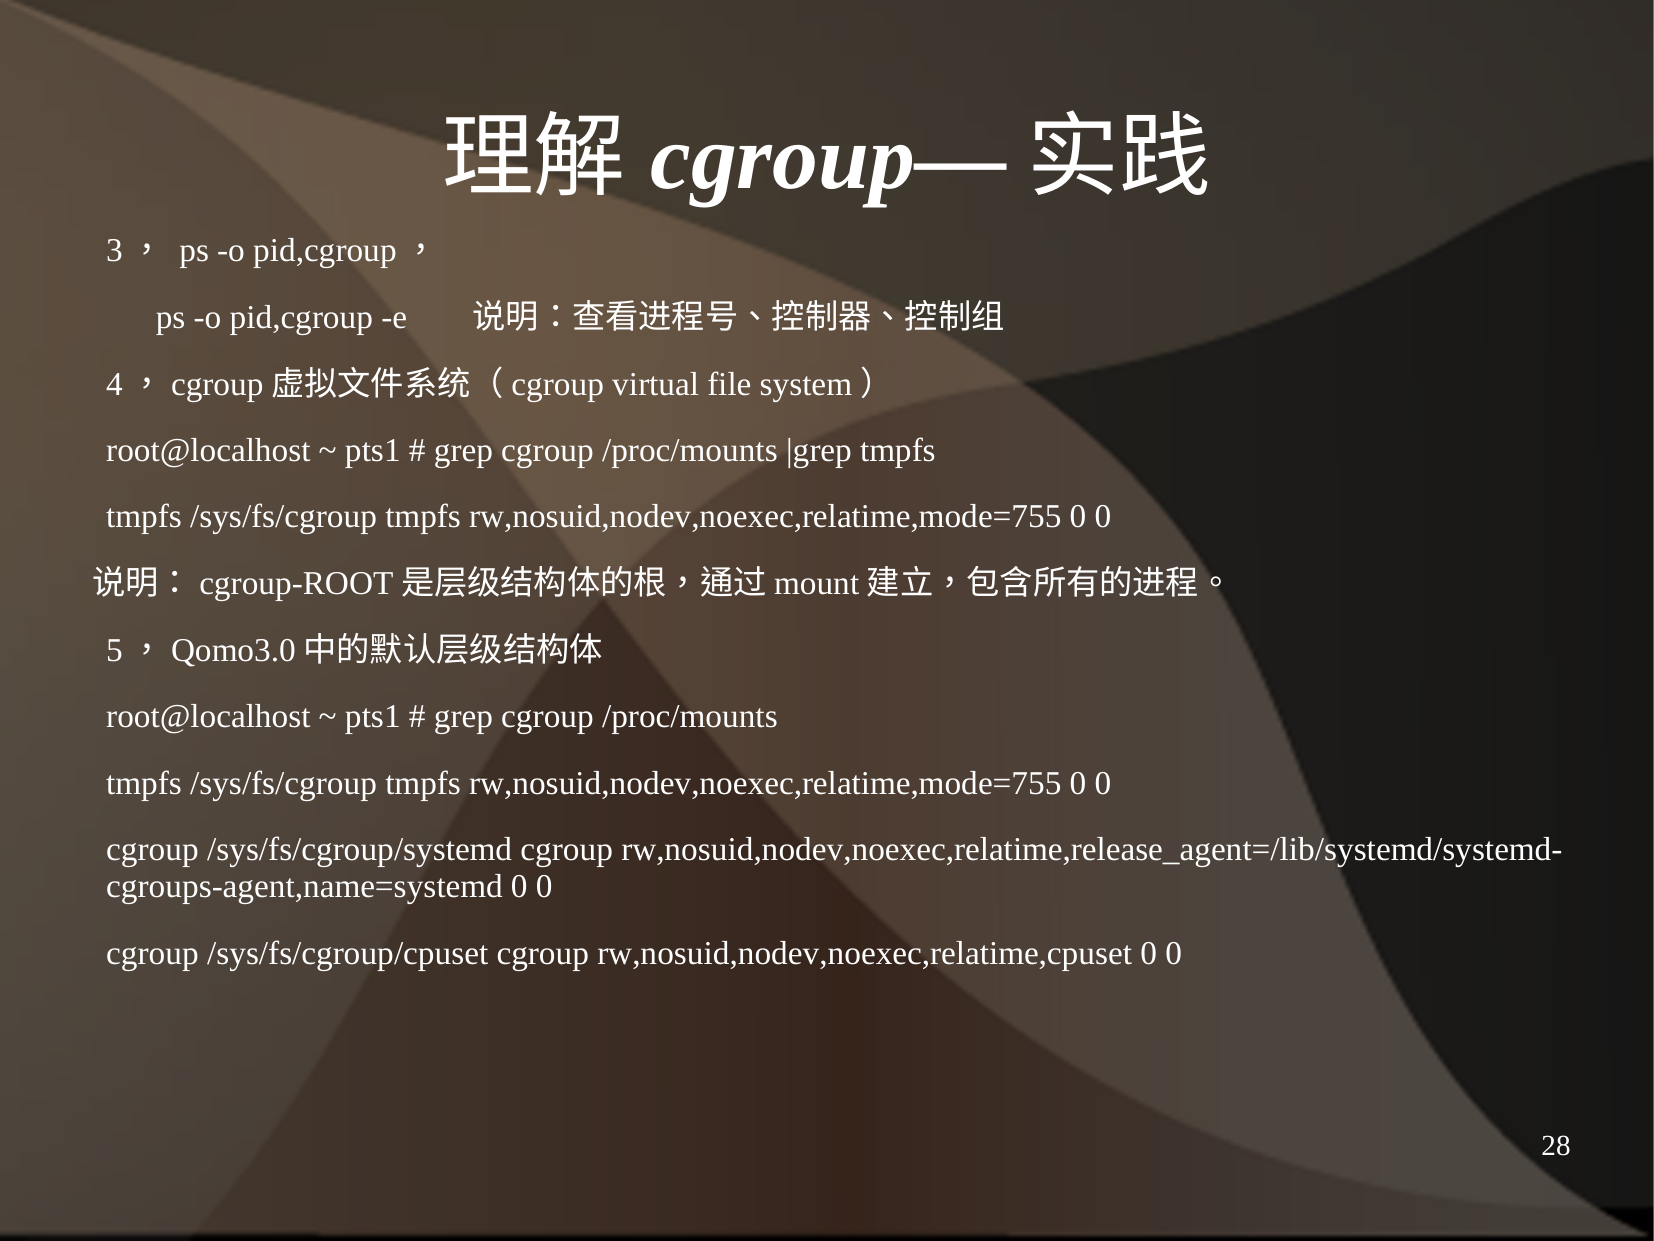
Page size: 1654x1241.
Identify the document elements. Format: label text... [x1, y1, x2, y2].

title 理解cgroup—实践 [82, 49, 1571, 232]
list 3， ps -o pid,cgroup， ps -o pid,cgroup -e 说明：查看进程号、控制器、控制组 4，cgroup虚拟文件系统（cgroup virtual file system） root@localhost ~ pts1 # grep cgroup /proc/mounts |grep tmpfs tmpfs /sys/fs/cgroup tmpfs rw,nosuid,nodev,noexec,relatime,mode=755 0 0 说明：cgroup-ROOT是层级结构体的根，通过mount建立，包含所有的进程。 5，Qomo3.0中的默认层级结构体 root@localhost ~ pts1 # grep cgroup /proc/mounts tmpfs /sys/fs/cgroup tmpfs rw,nosuid,nodev,noexec,relatime,mode=755 0 0 cgroup /sys/fs/cgroup/systemd cgroup rw,nosuid,nodev,noexec,relatime,release_agent=/lib/systemd/systemd-cgroups-agent,name=systemd 0 0 cgroup /sys/fs/cgroup/cpuset cgroup rw,nosuid,nodev,noexec,relatime,cpuset 0 0 [35, 232, 1571, 1184]
picture [0, 0, 1654, 1241]
